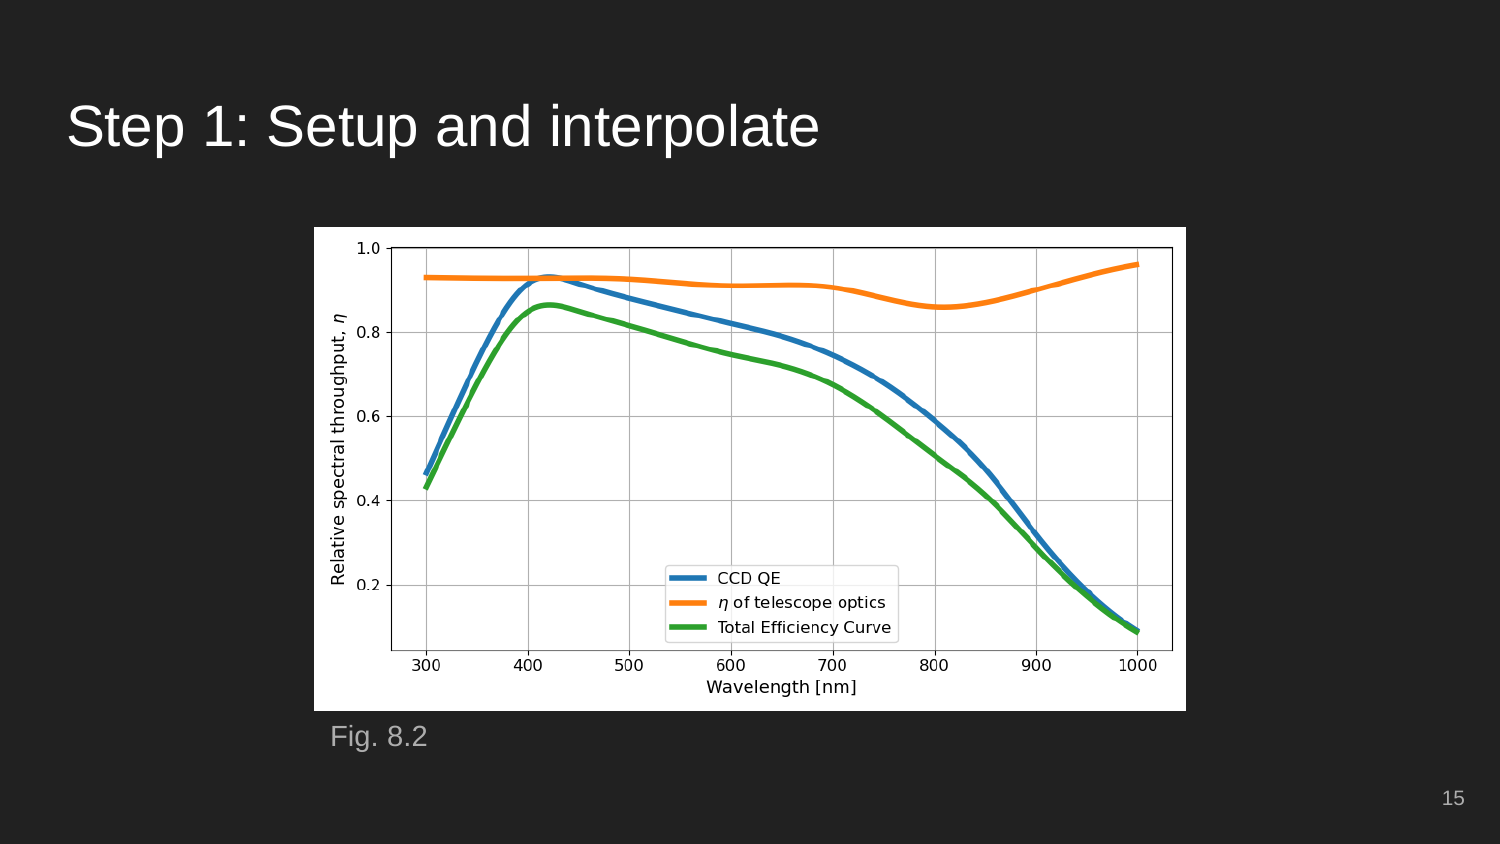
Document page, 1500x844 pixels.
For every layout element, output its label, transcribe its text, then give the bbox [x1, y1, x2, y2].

slide_number <number> [1389, 764, 1480, 830]
title Step 1: Setup and interpolate [51, 72, 1449, 167]
picture [314, 227, 1186, 711]
text_box Fig. 8.2 [315, 702, 562, 748]
